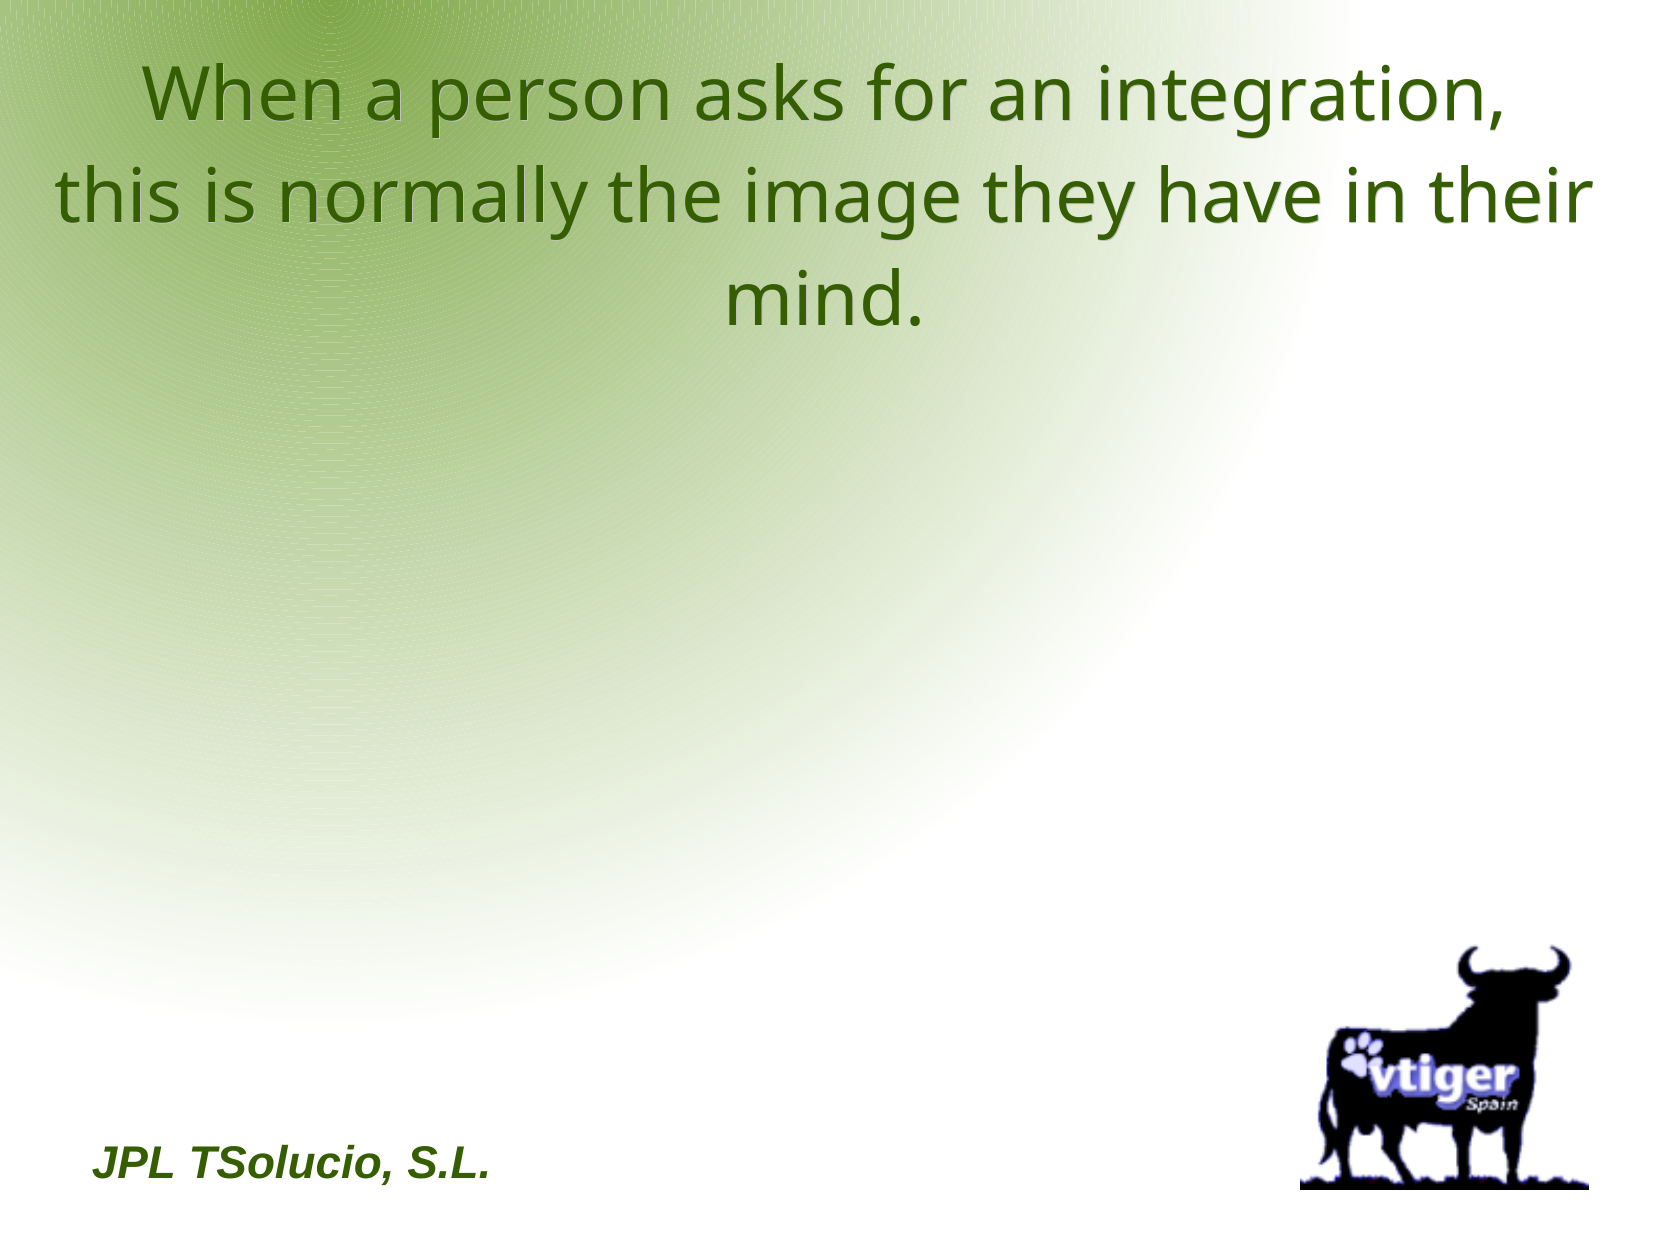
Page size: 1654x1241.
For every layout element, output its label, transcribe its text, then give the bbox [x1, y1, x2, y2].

picture [1300, 939, 1589, 1190]
title When a person asks for an integration, this is normally the image they have in their mind. [0, 62, 1652, 325]
